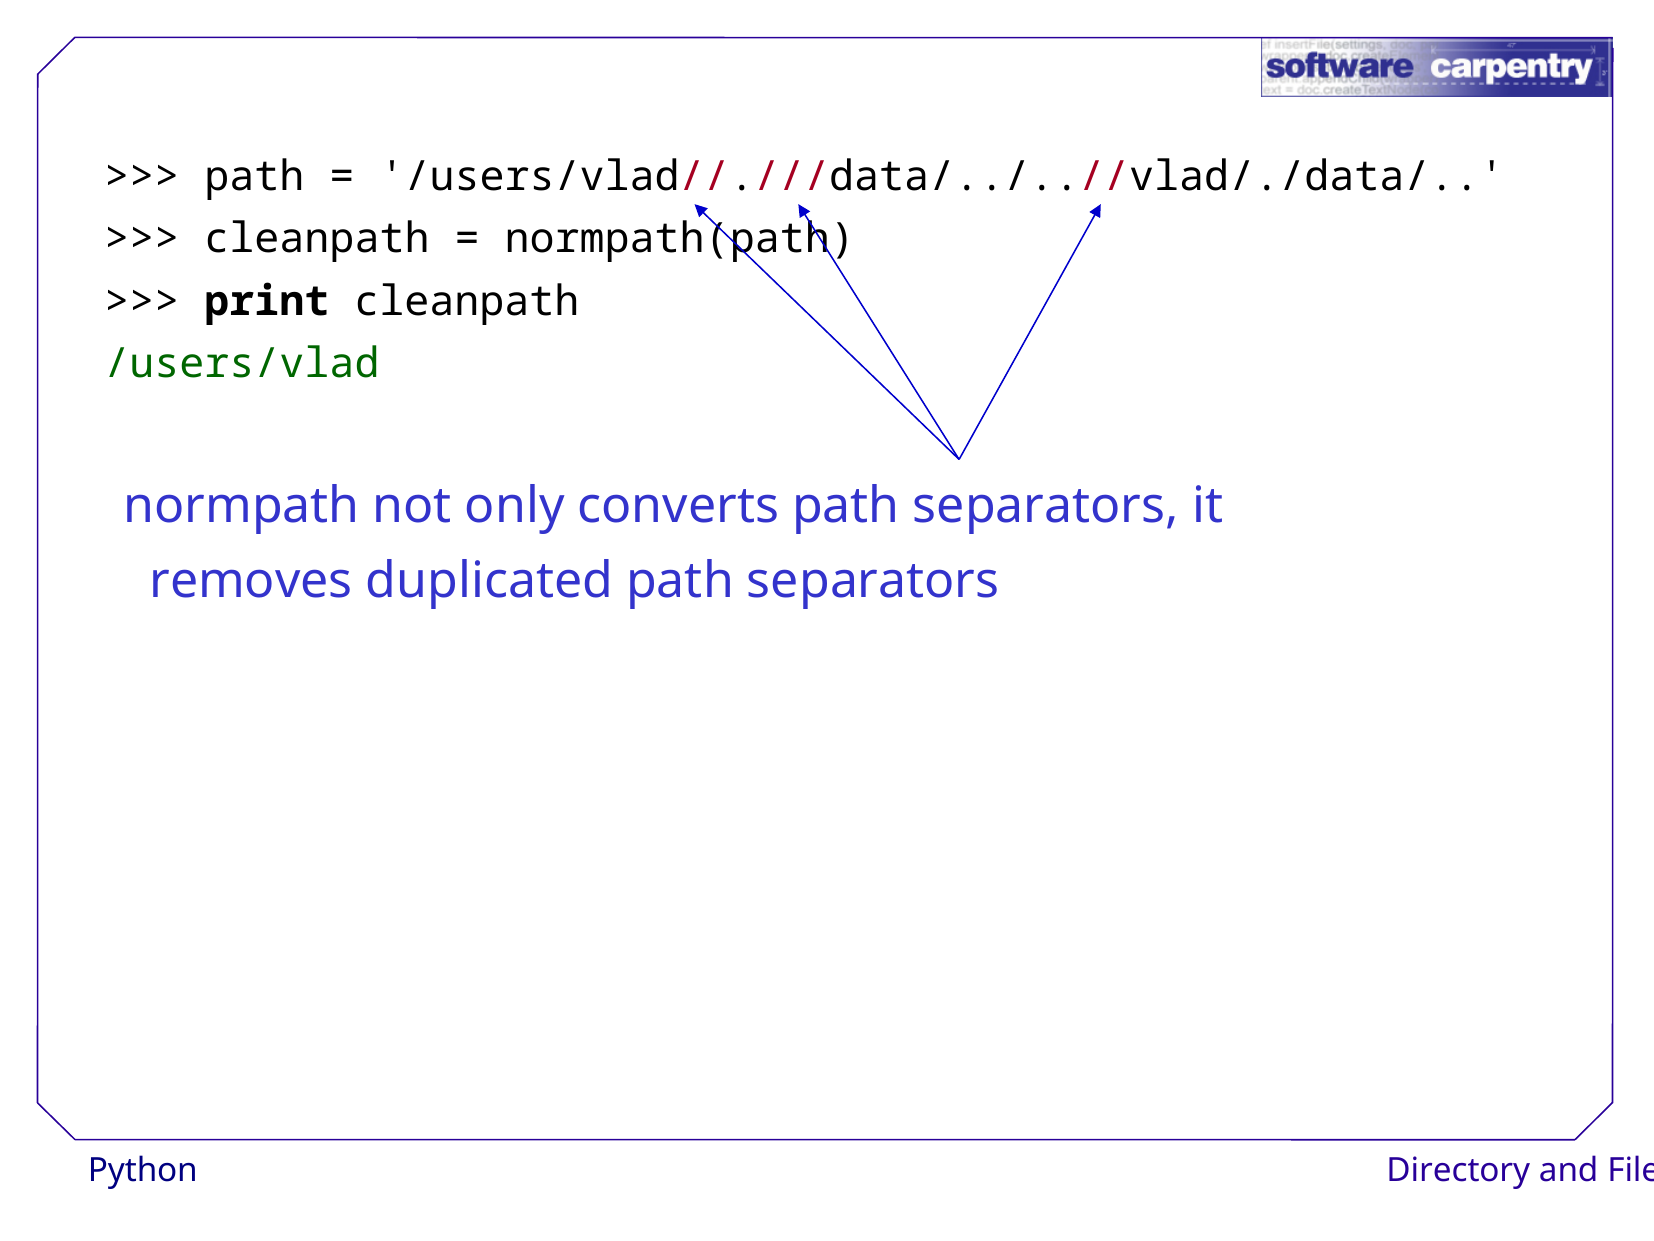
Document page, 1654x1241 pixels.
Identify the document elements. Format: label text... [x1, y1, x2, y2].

text_box normpath not only converts path separators, it removes duplicated path separators [108, 449, 827, 545]
picture [1261, 39, 1613, 97]
text_box >>> path = '/users/vlad//.///data/../..//vlad/./data/..' >>> cleanpath = normpath(path) >>> print cleanpath /users/vlad [89, 128, 1512, 1037]
